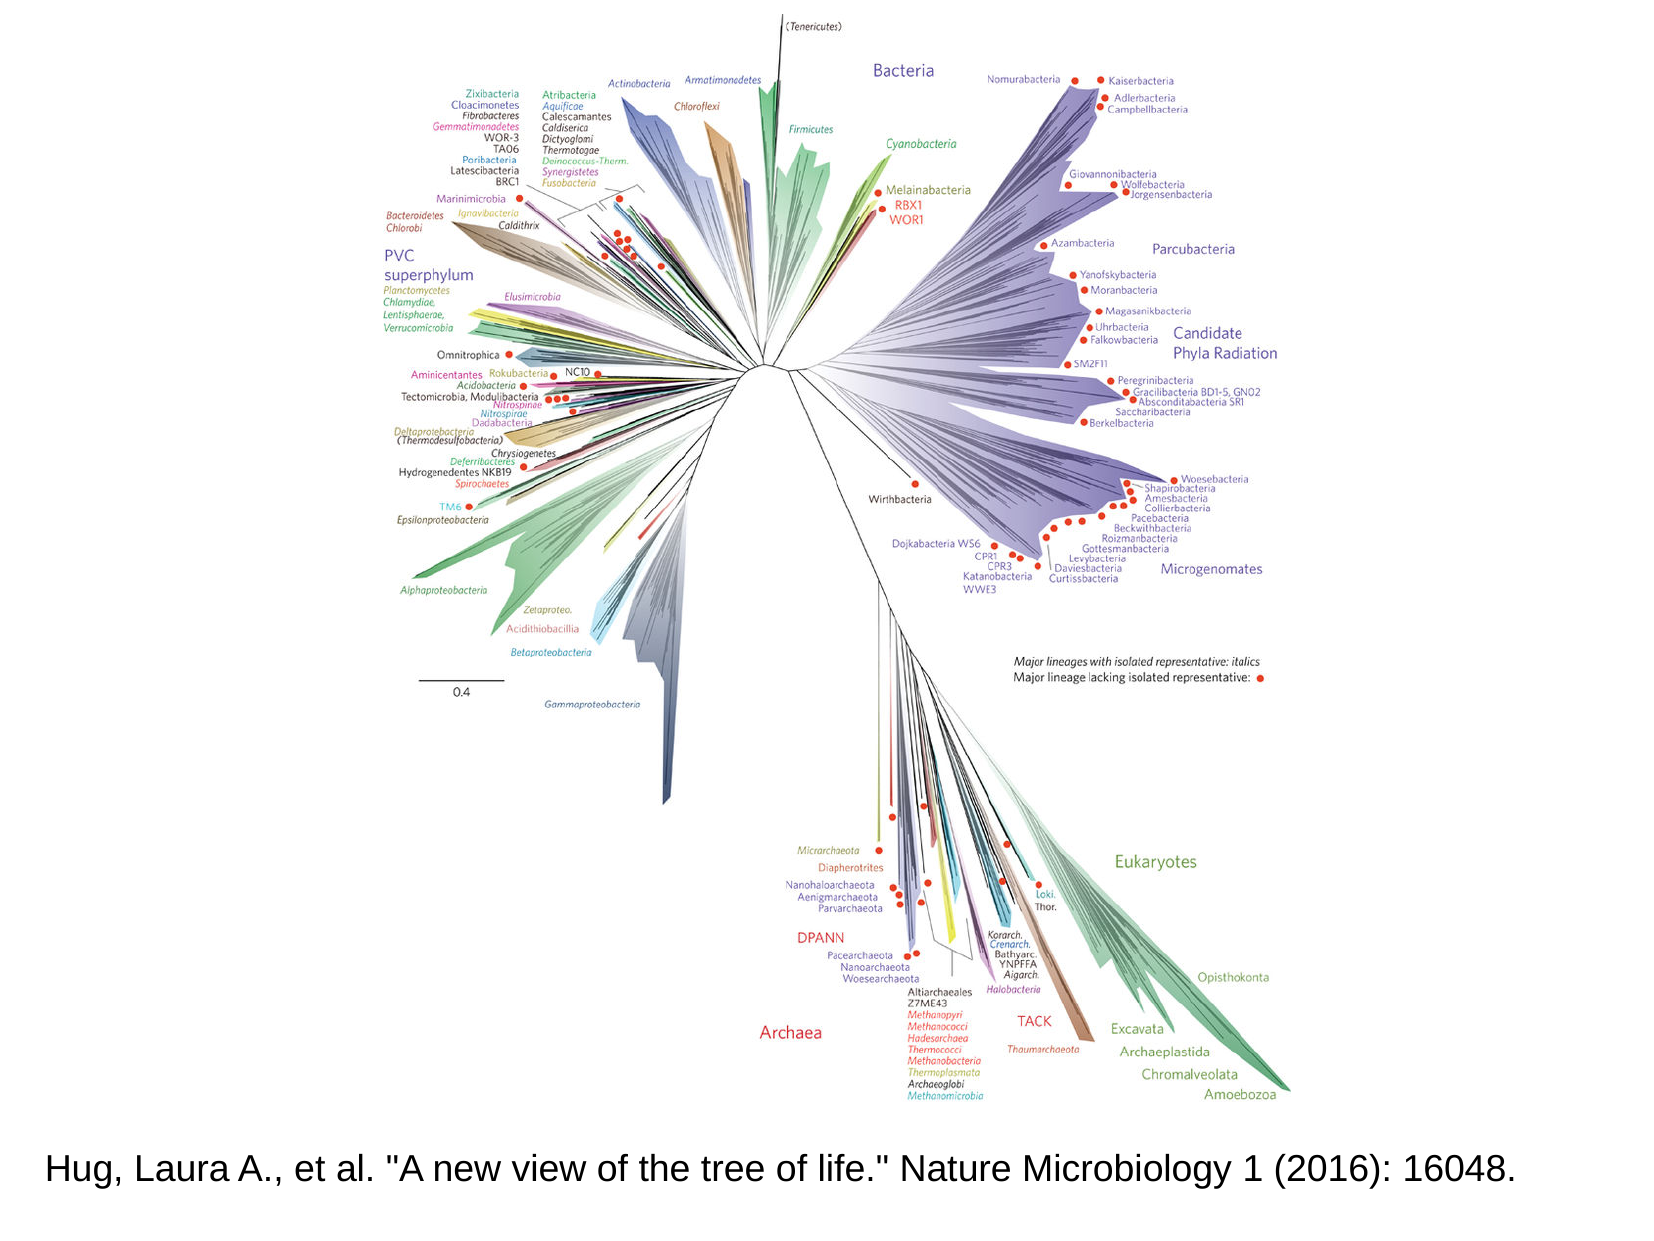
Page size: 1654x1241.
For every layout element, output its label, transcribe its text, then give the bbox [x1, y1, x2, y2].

text_box Hug, Laura A., et al. "A new view of the tree of life." Nature Microbiology 1 (2016): 16048. [30, 1140, 1533, 1197]
picture [383, 14, 1291, 1102]
